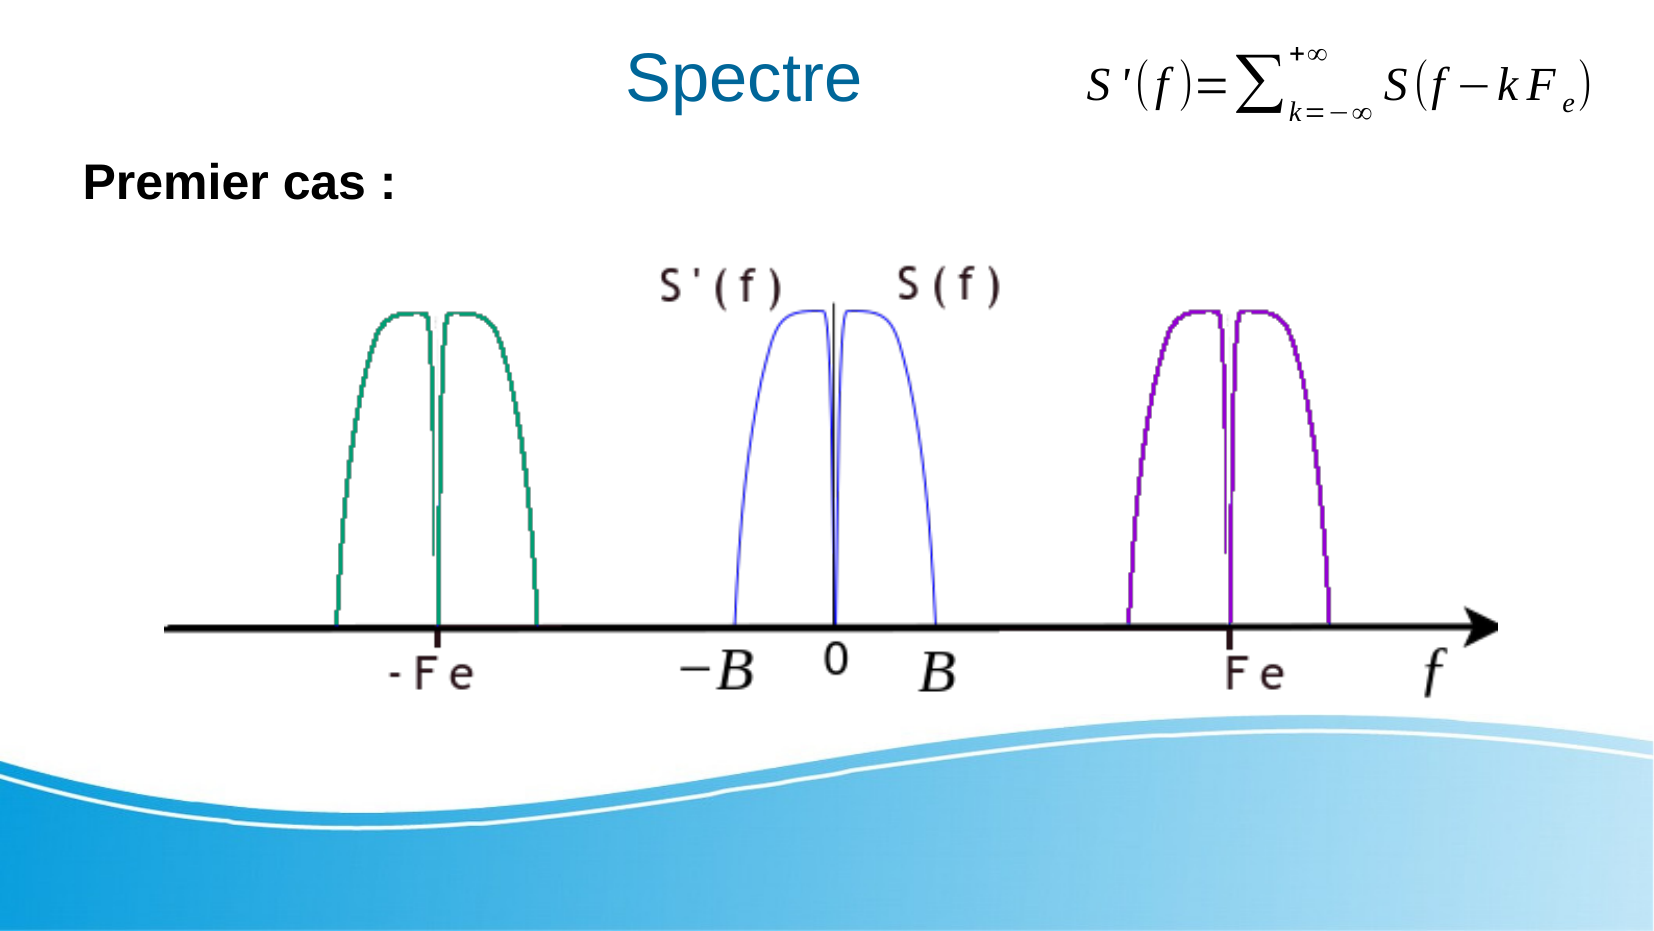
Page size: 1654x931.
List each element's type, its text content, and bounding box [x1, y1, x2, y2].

picture [0, 227, 1654, 931]
title Spectre [0, 0, 1489, 156]
list Premier cas : [82, 153, 1571, 237]
chart [1074, 47, 1604, 128]
